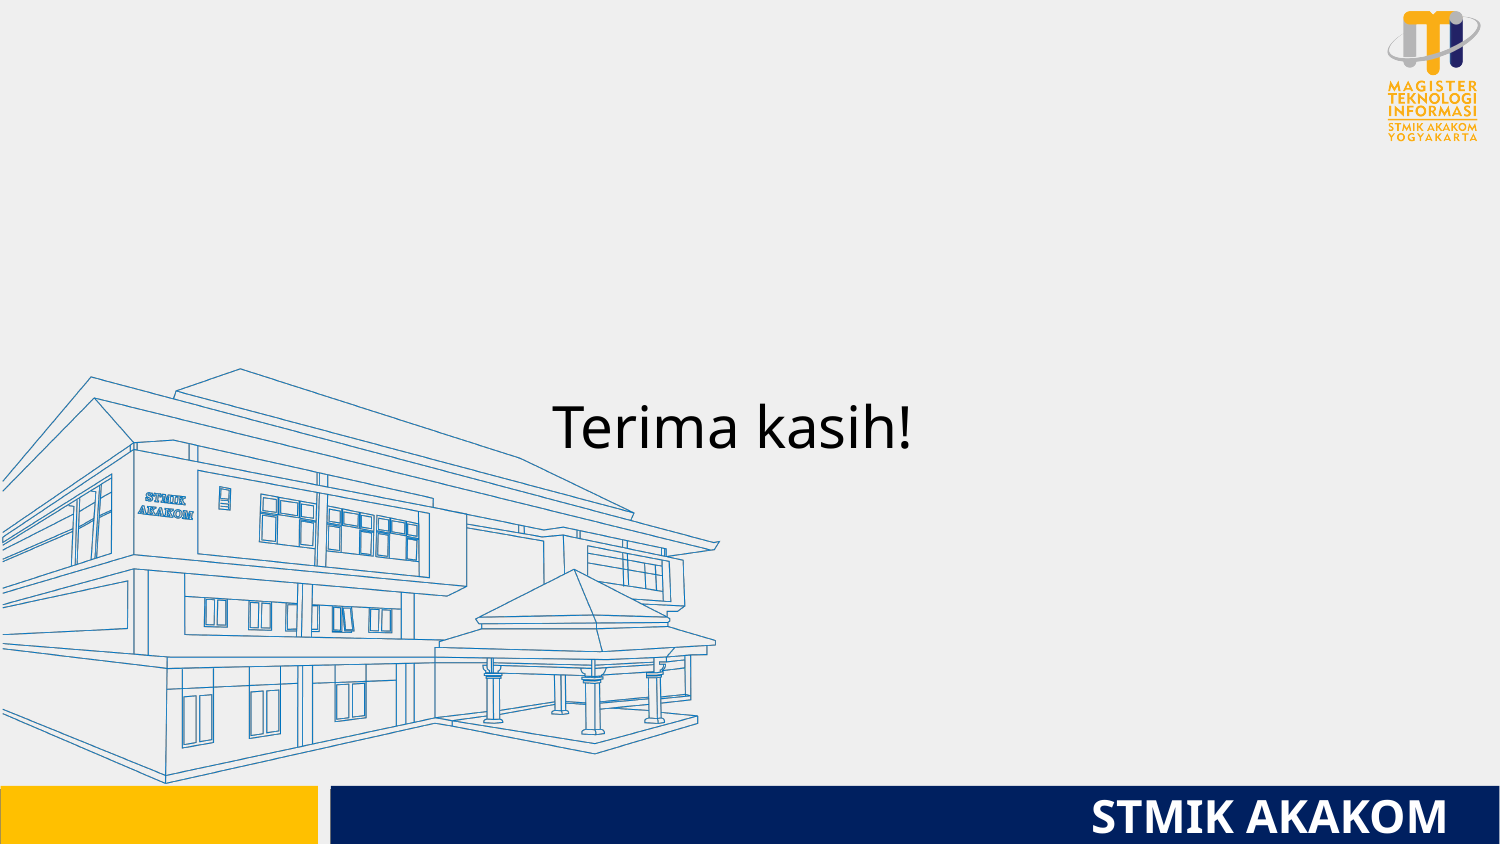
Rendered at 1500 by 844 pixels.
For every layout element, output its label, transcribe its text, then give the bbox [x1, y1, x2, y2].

title Terima kasih! [537, 374, 963, 469]
picture [0, 366, 722, 786]
picture [1338, 5, 1500, 150]
